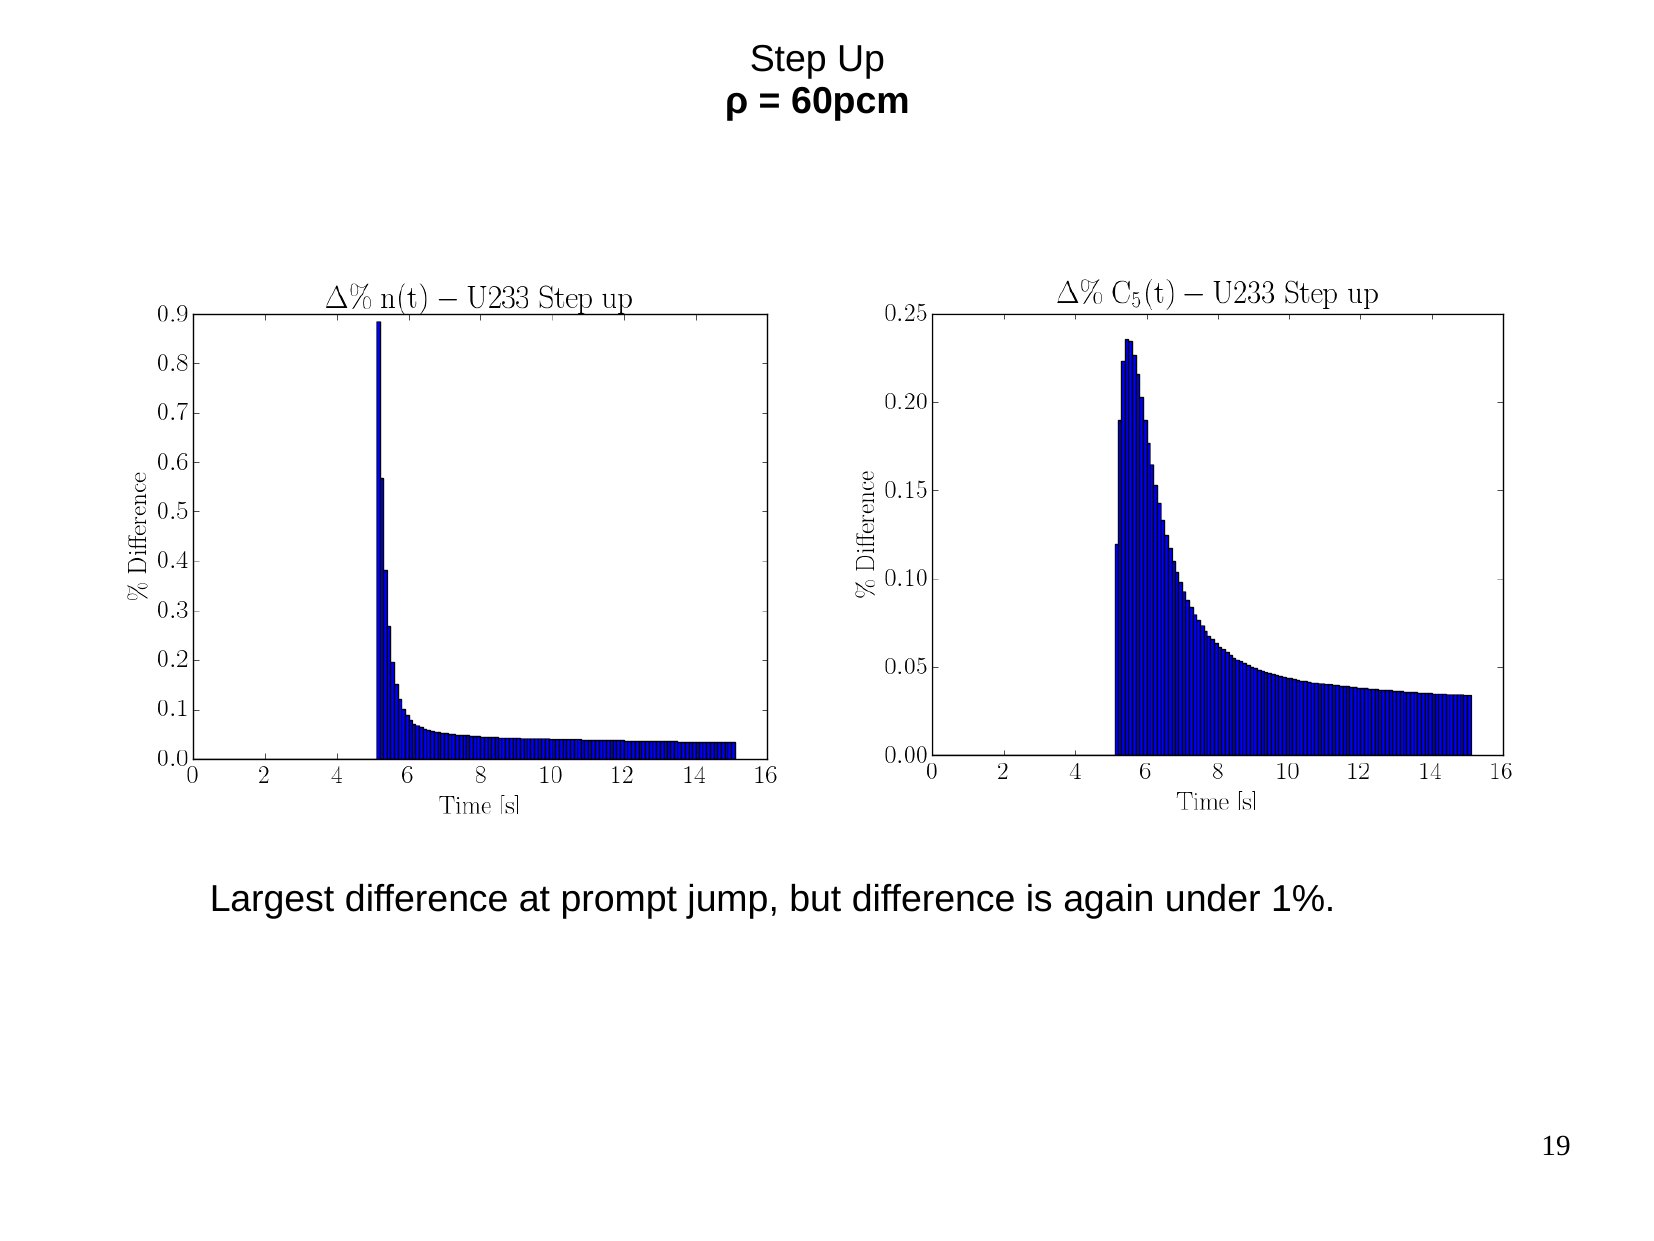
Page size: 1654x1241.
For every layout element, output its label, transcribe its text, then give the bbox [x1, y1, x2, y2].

text_box Step Up ρ = 60pcm [675, 30, 961, 129]
picture [100, 258, 1576, 814]
text_box Largest difference at prompt jump, but difference is again under 1%. [195, 870, 1501, 927]
